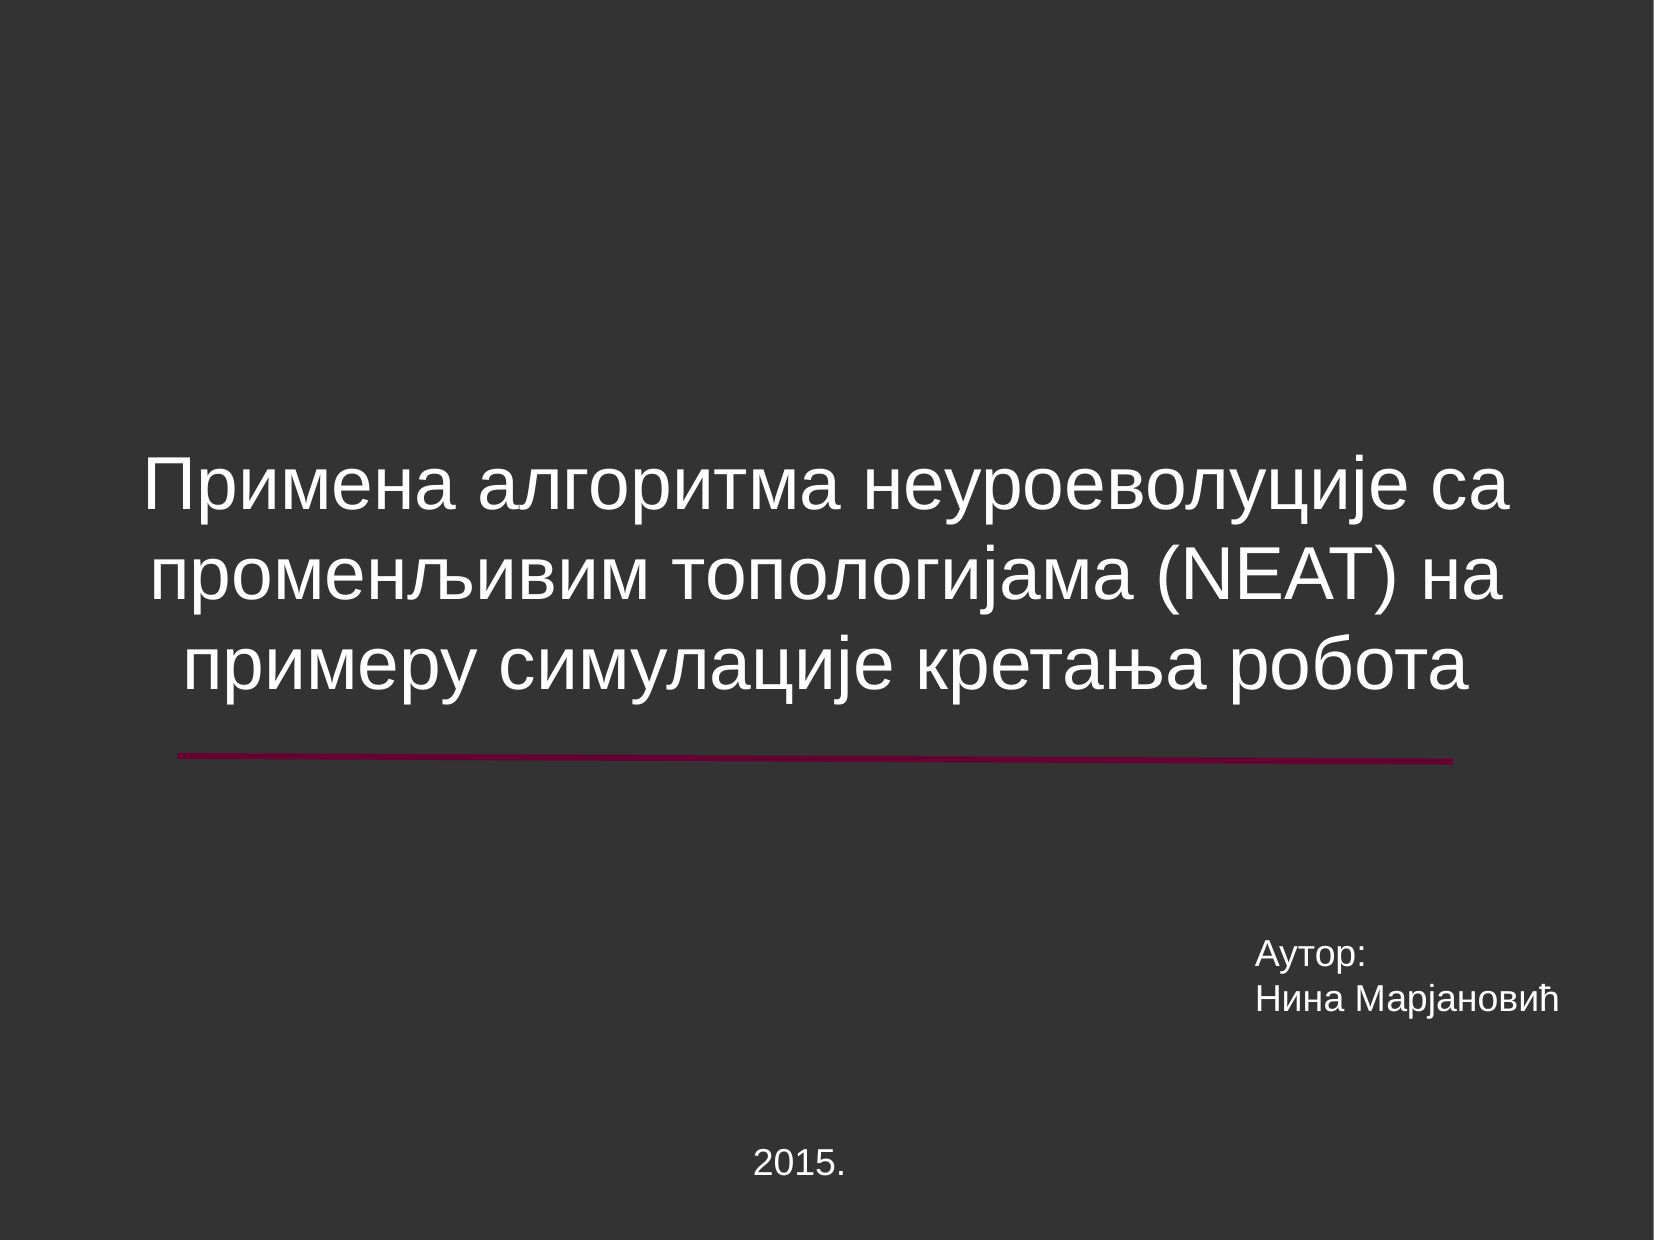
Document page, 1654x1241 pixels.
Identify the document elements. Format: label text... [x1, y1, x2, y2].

text_box Аутор: Нина Марјановић [1240, 921, 1583, 1052]
text_box 2015. [0, 1133, 1654, 1203]
text_box Примена алгоритма неуроеволуције са променљивим топологијама (NEAT) на примеру симулације кретања робота [129, 443, 1524, 696]
